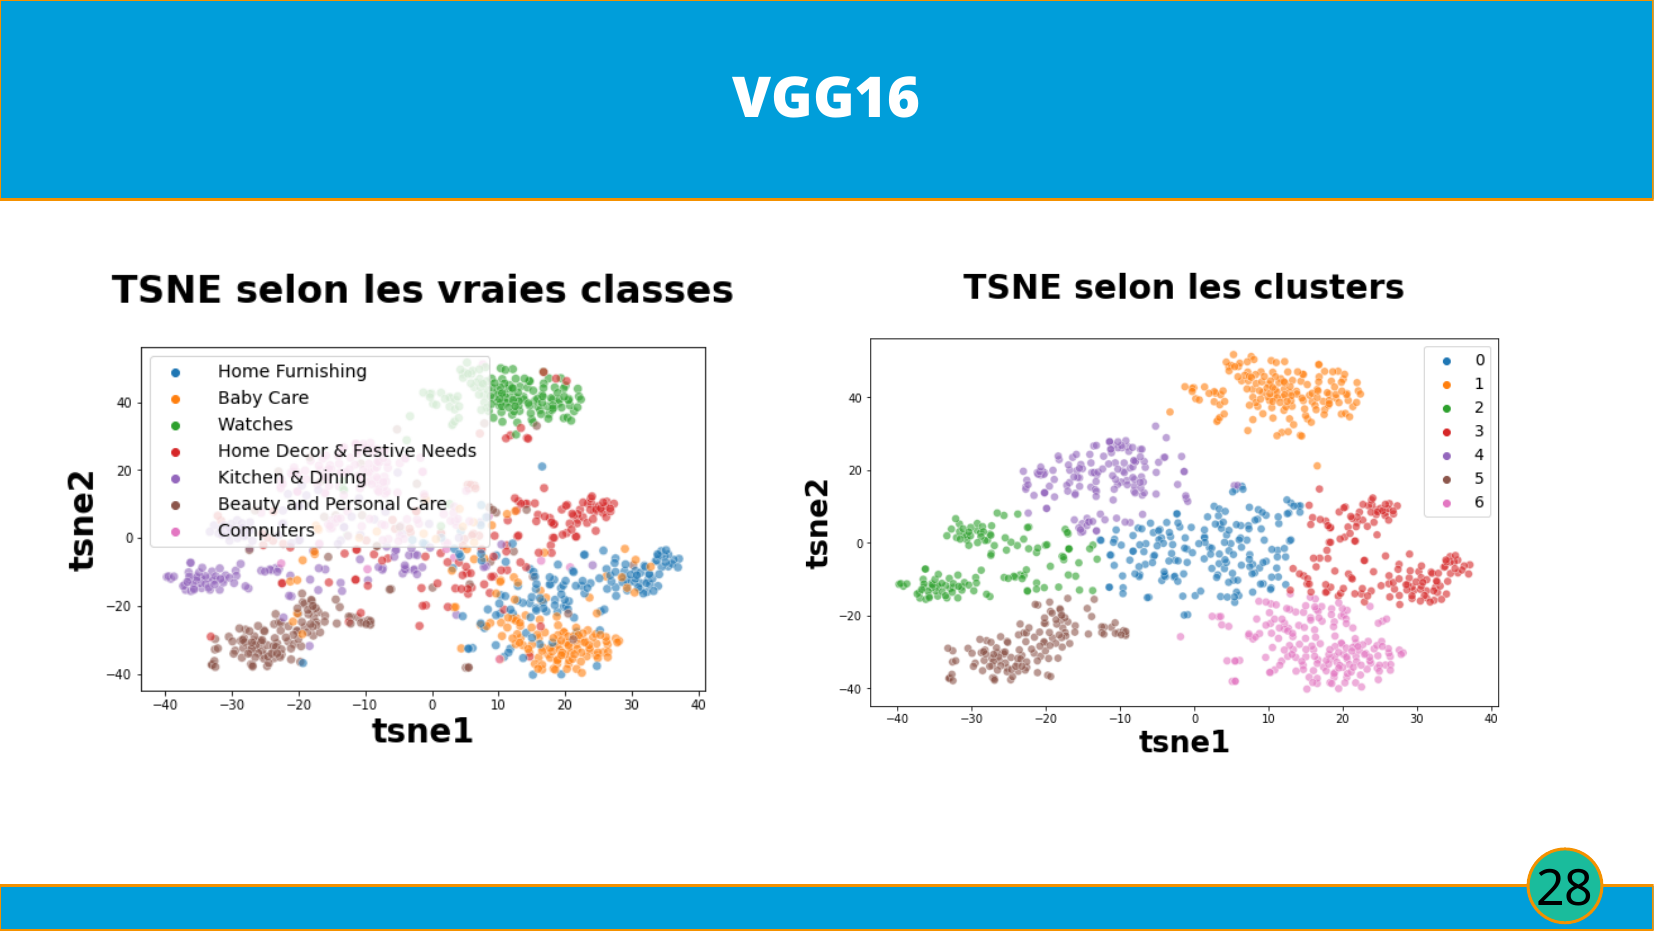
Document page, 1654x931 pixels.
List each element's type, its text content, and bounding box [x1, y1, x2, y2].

picture [59, 265, 743, 759]
picture [797, 265, 1506, 767]
title VGG16 [59, 37, 1595, 155]
